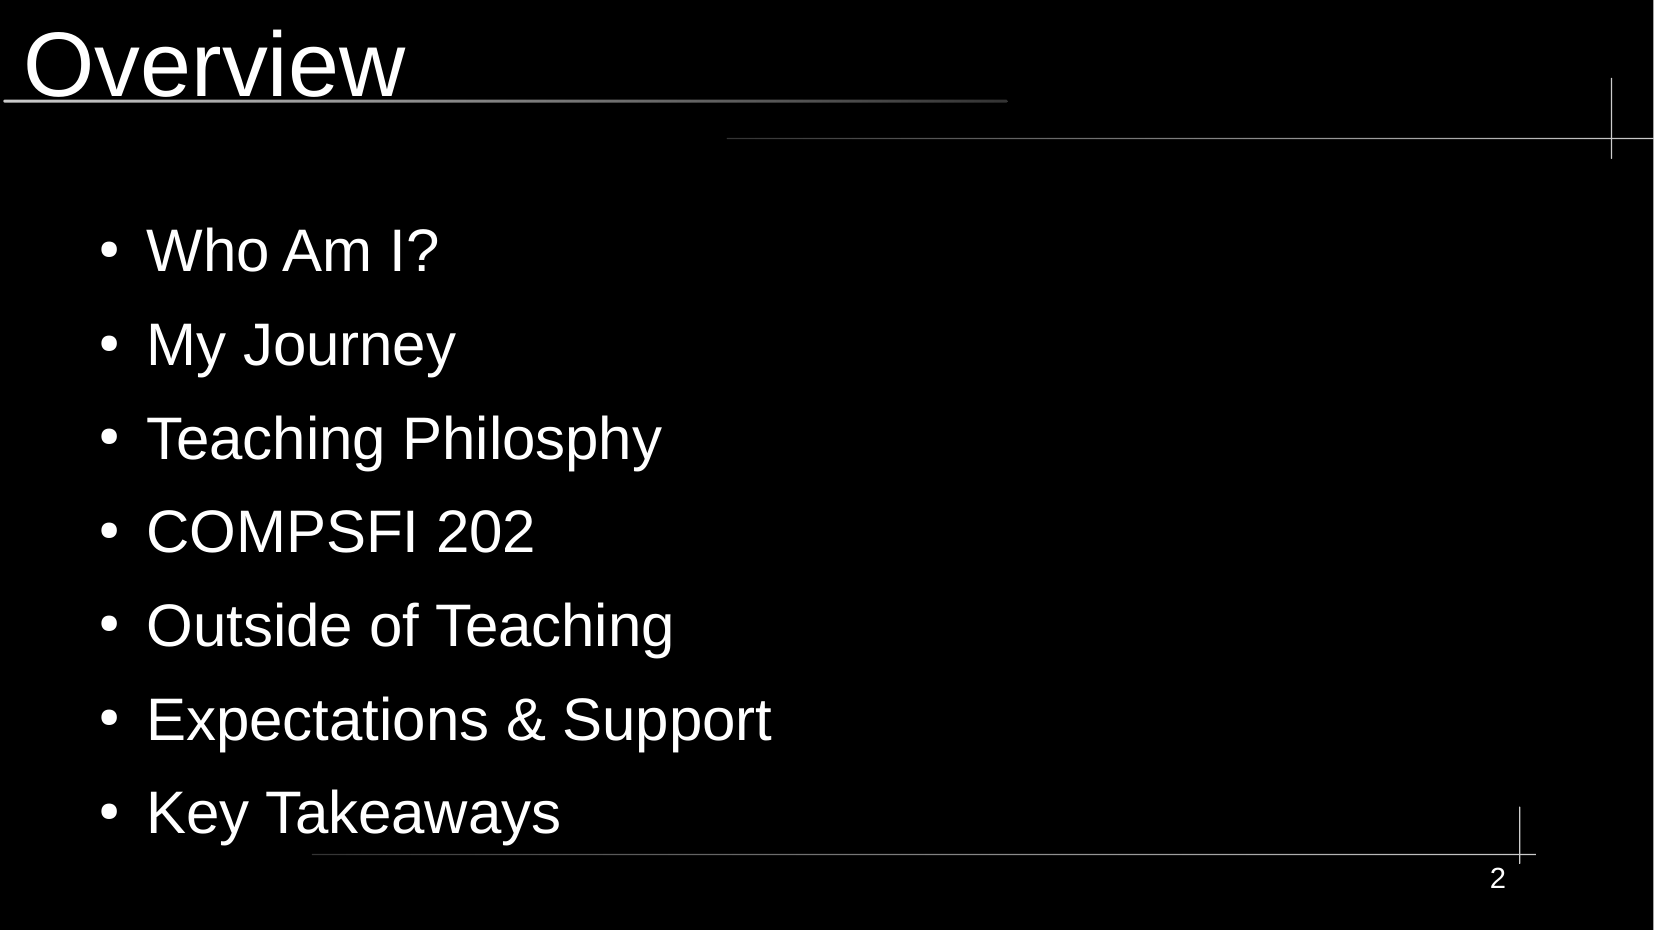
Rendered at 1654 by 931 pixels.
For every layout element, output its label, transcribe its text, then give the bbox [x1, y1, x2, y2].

list Who Am I? My Journey Teaching Philosphy COMPSFI 202 Outside of Teaching Expectations & Support Key Takeaways [82, 217, 1571, 851]
title Overview [23, 11, 1589, 119]
